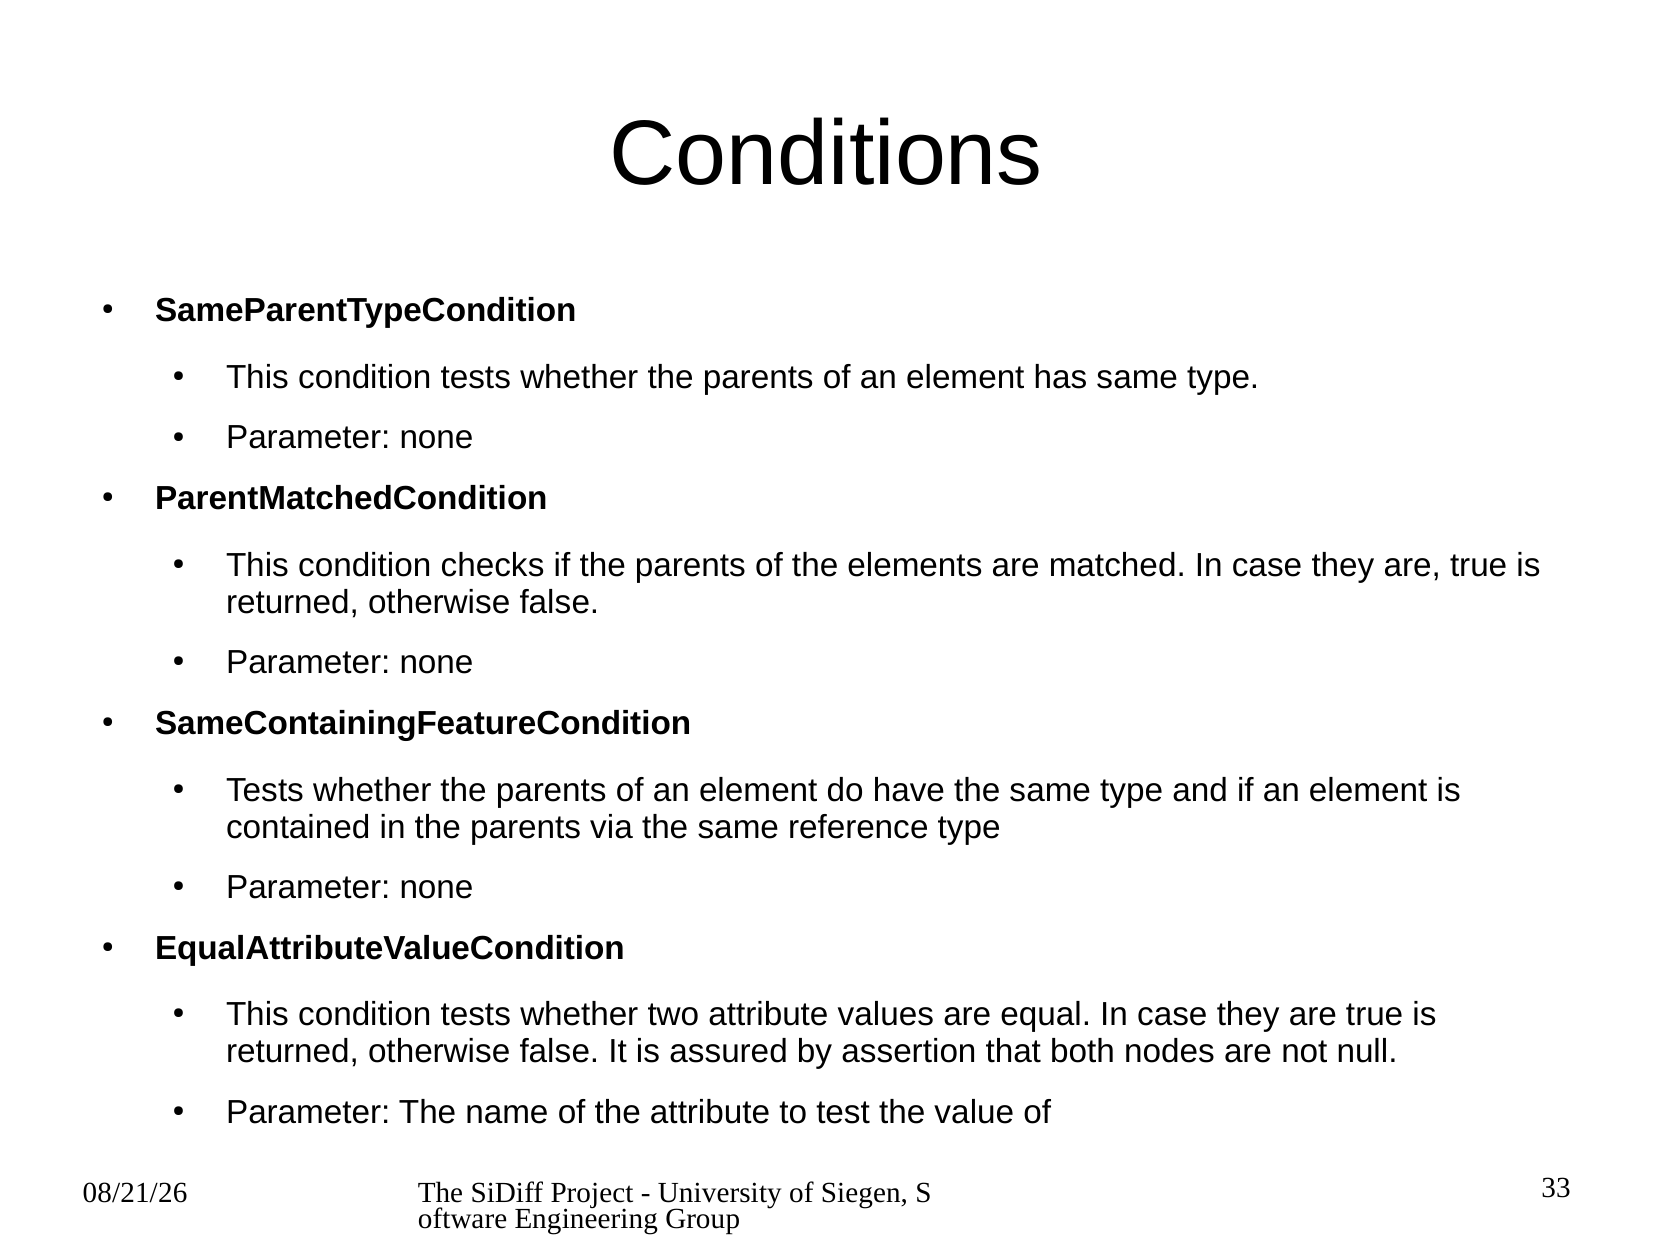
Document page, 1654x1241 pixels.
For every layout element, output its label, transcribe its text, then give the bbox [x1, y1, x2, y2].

title Conditions [82, 49, 1571, 257]
list SameParentTypeCondition This condition tests whether the parents of an element has same type. Parameter: none ParentMatchedCondition This condition checks if the parents of the elements are matched. In case they are, true is returned, otherwise false. Parameter: none SameContainingFeatureCondition Tests whether the parents of an element do have the same type and if an element is contained in the parents via the same reference type Parameter: none EqualAttributeValueCondition This condition tests whether two attribute values are equal. In case they are true is returned, otherwise false. It is assured by assertion that both nodes are not null. Parameter: The name of the attribute to test the value of [84, 291, 1573, 1241]
